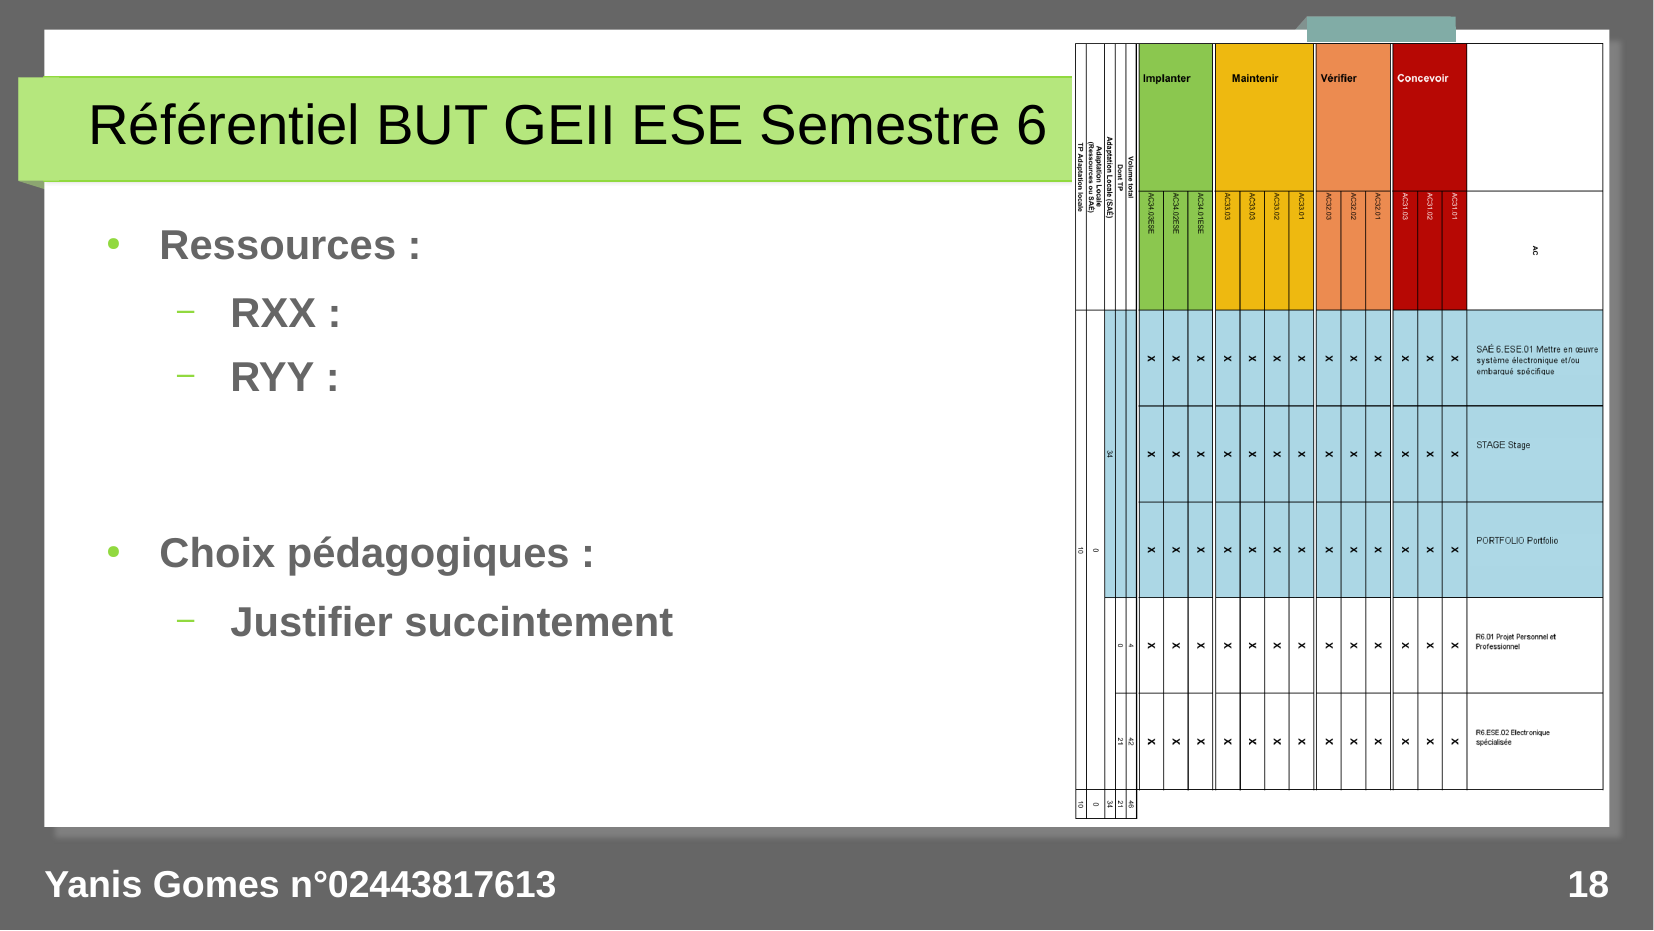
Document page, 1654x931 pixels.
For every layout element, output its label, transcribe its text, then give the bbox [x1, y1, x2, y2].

picture [1071, 41, 1607, 824]
list Choix pédagogiques : Justifier succintement [88, 529, 1072, 812]
title Référentiel BUT GEII ESE Semestre 6 [88, 73, 1071, 178]
list Ressources : RXX : RYY : [88, 221, 1071, 504]
text_box <numéro> [974, 856, 1625, 916]
text_box Yanis Gomes n°02443817613 [29, 856, 680, 916]
